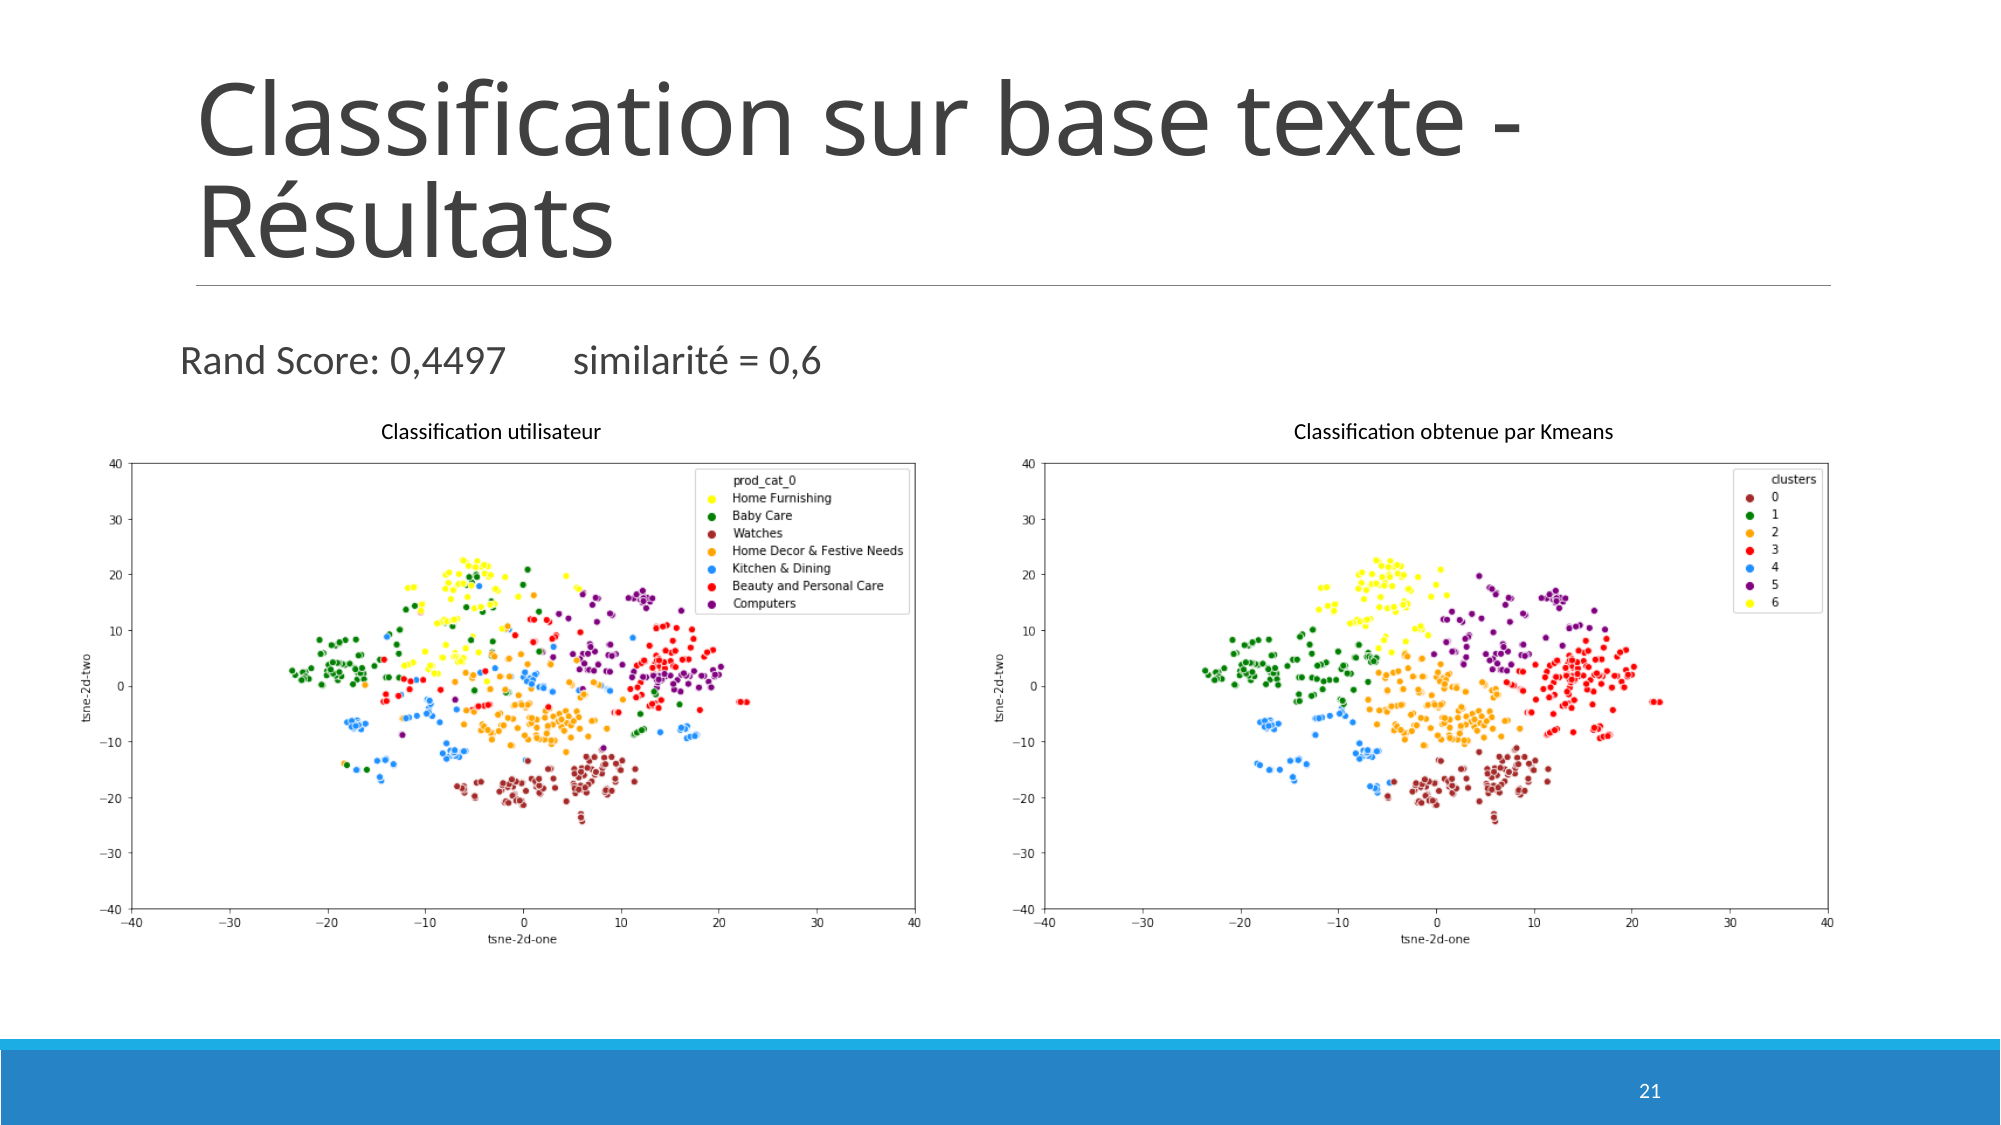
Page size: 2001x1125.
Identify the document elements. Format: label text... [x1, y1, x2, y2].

text_box Classification utilisateur [366, 408, 672, 452]
text_box [1624, 1059, 1840, 1120]
list Rand Score: 0,4497 similarité = 0,6 [180, 331, 1831, 963]
text_box Classification obtenue par Kmeans [1279, 409, 1672, 453]
title Classification sur base texte - Résultats [180, 47, 1831, 286]
picture [74, 451, 930, 953]
picture [987, 451, 1843, 953]
